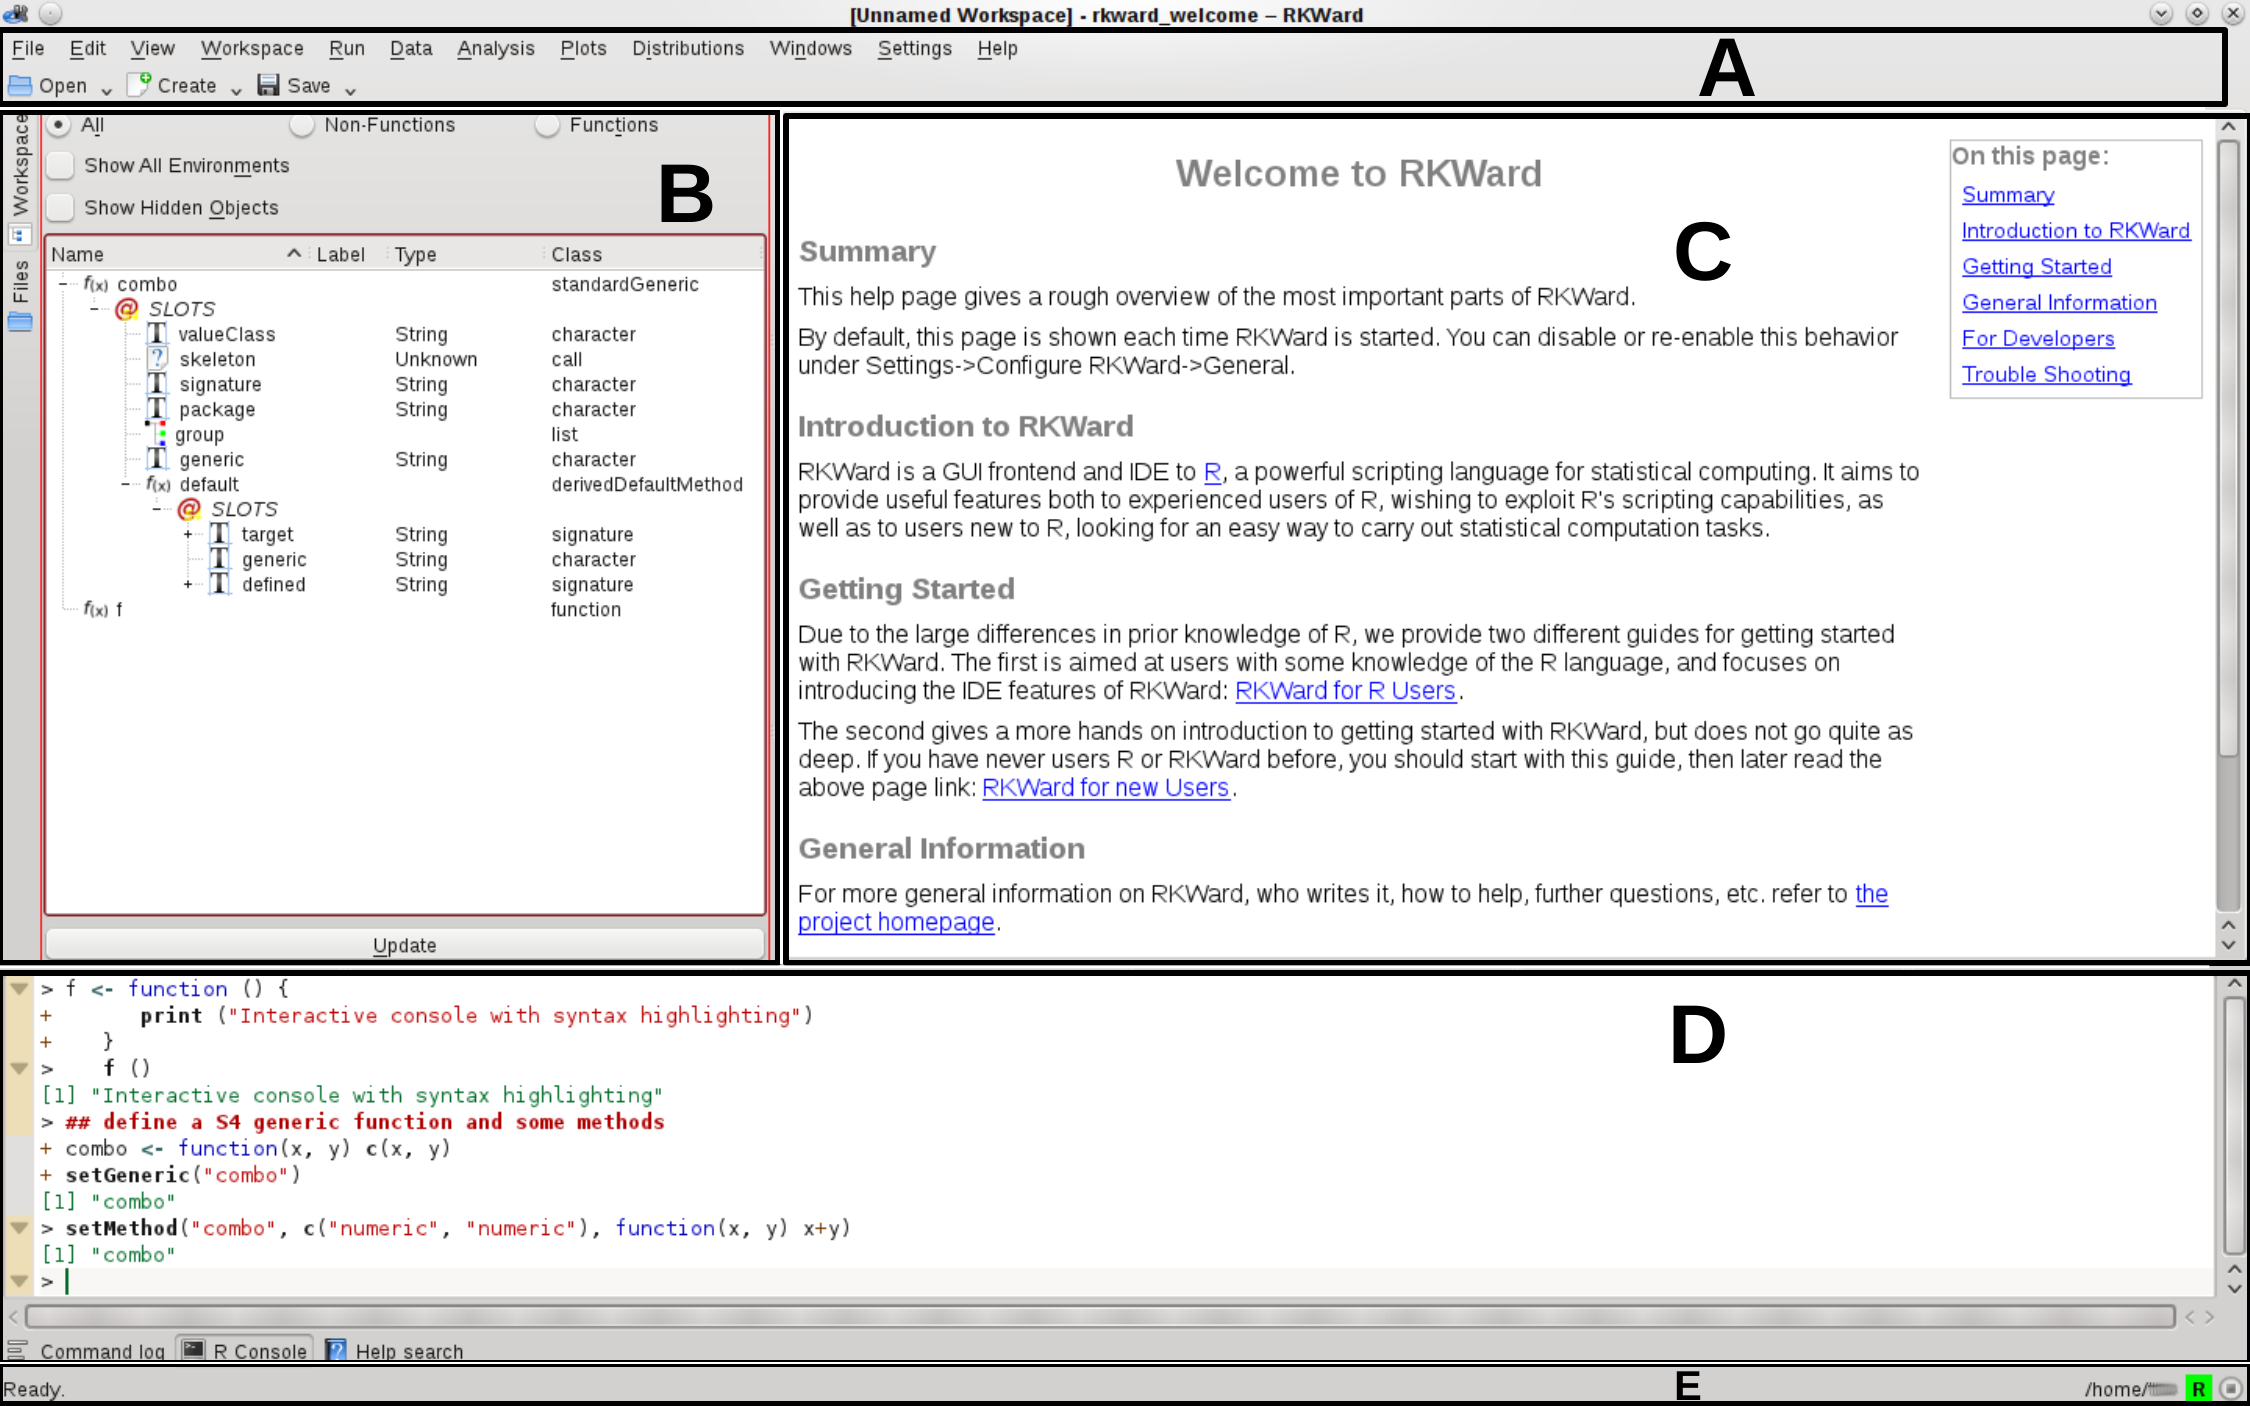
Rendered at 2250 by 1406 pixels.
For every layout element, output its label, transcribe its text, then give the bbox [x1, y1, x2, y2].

text_box E [1659, 1355, 1765, 1362]
picture [3, 976, 2247, 1360]
picture [789, 119, 2247, 960]
picture [1765, 1367, 2247, 1401]
text_box E [1659, 1364, 1765, 1406]
text_box B [642, 140, 749, 259]
text_box D [1654, 981, 1765, 1098]
picture [1795, 33, 2222, 101]
text_box C [1658, 198, 1768, 315]
picture [0, 0, 2250, 113]
picture [0, 966, 2250, 970]
picture [3, 115, 775, 960]
picture [3, 1367, 1659, 1401]
text_box A [1682, 119, 1795, 123]
text_box A [1682, 14, 1795, 107]
picture [3, 33, 1682, 101]
